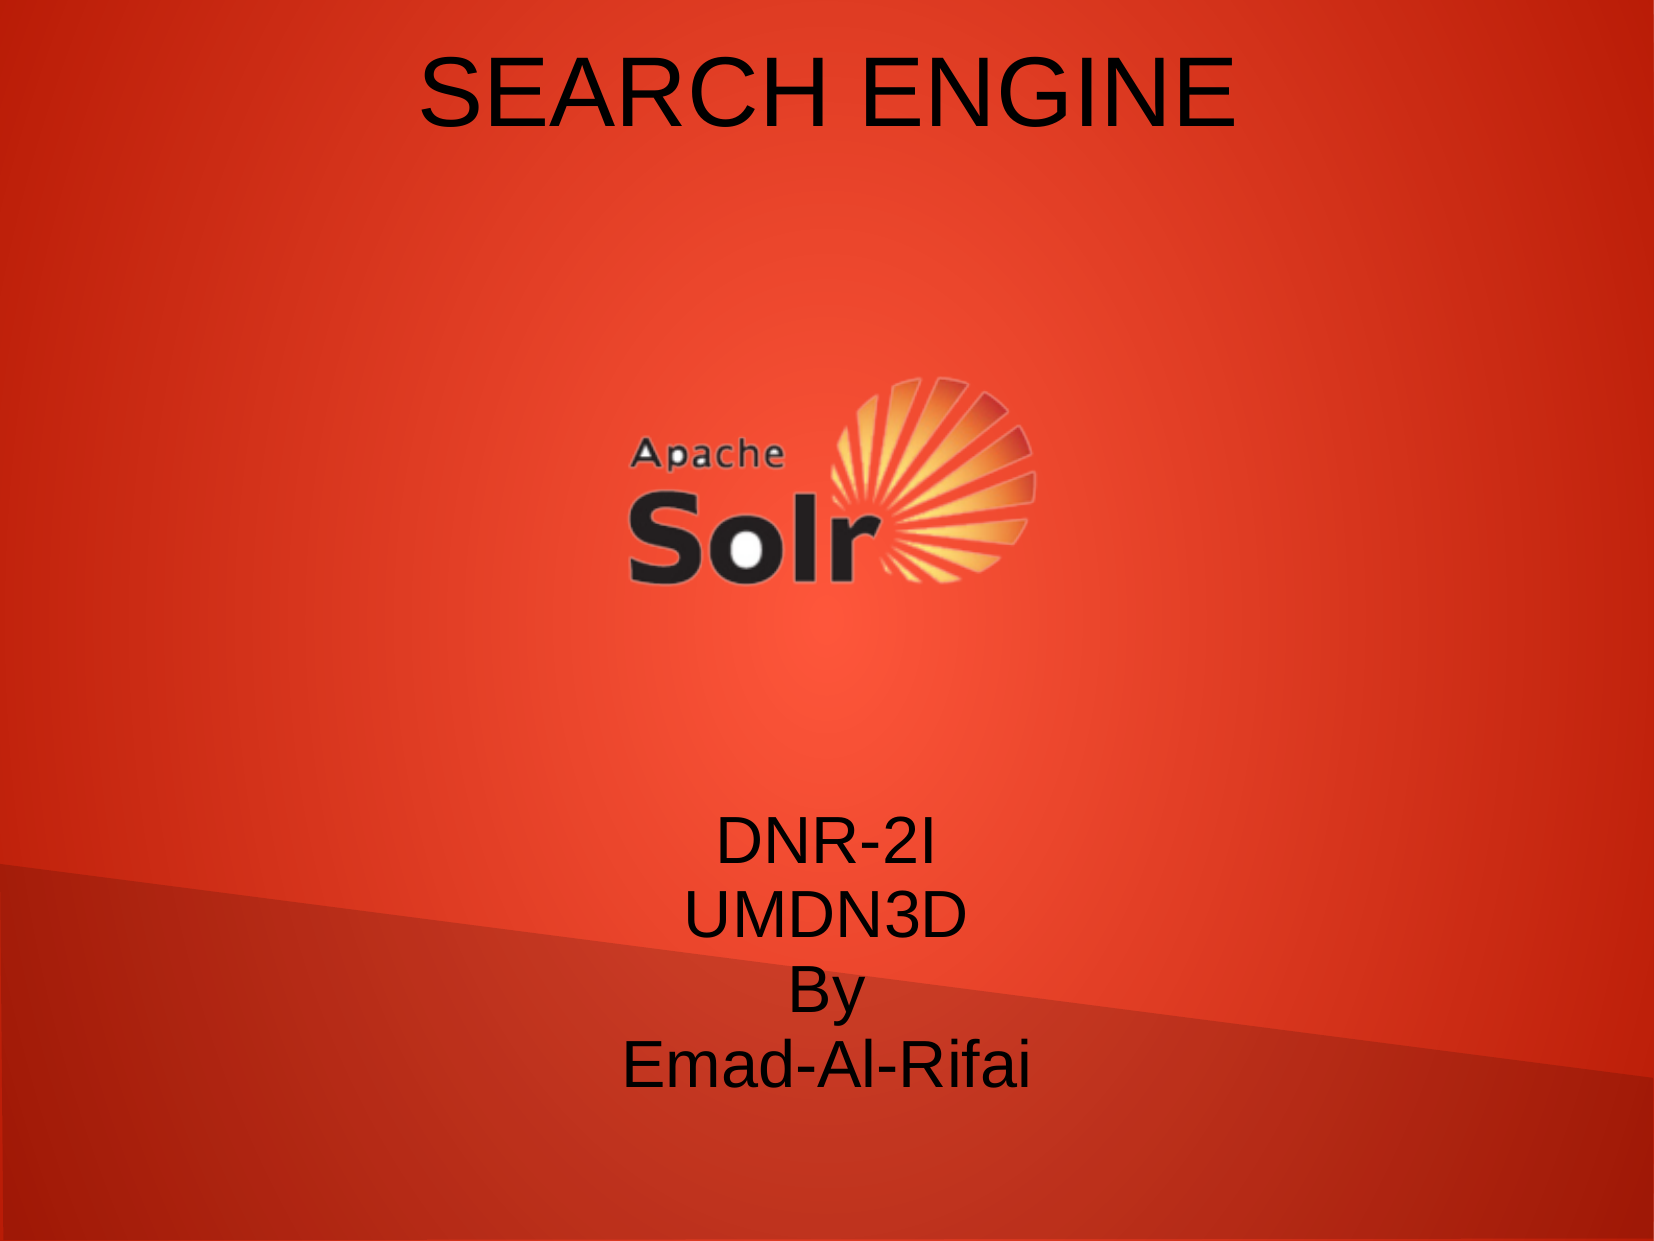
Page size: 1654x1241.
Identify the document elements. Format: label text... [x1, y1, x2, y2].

picture [556, 269, 1111, 618]
subtitle DNR-2I UMDN3D By Emad-Al-Rifai [82, 750, 1571, 1230]
title SEARCH ENGINE [330, 35, 1328, 481]
